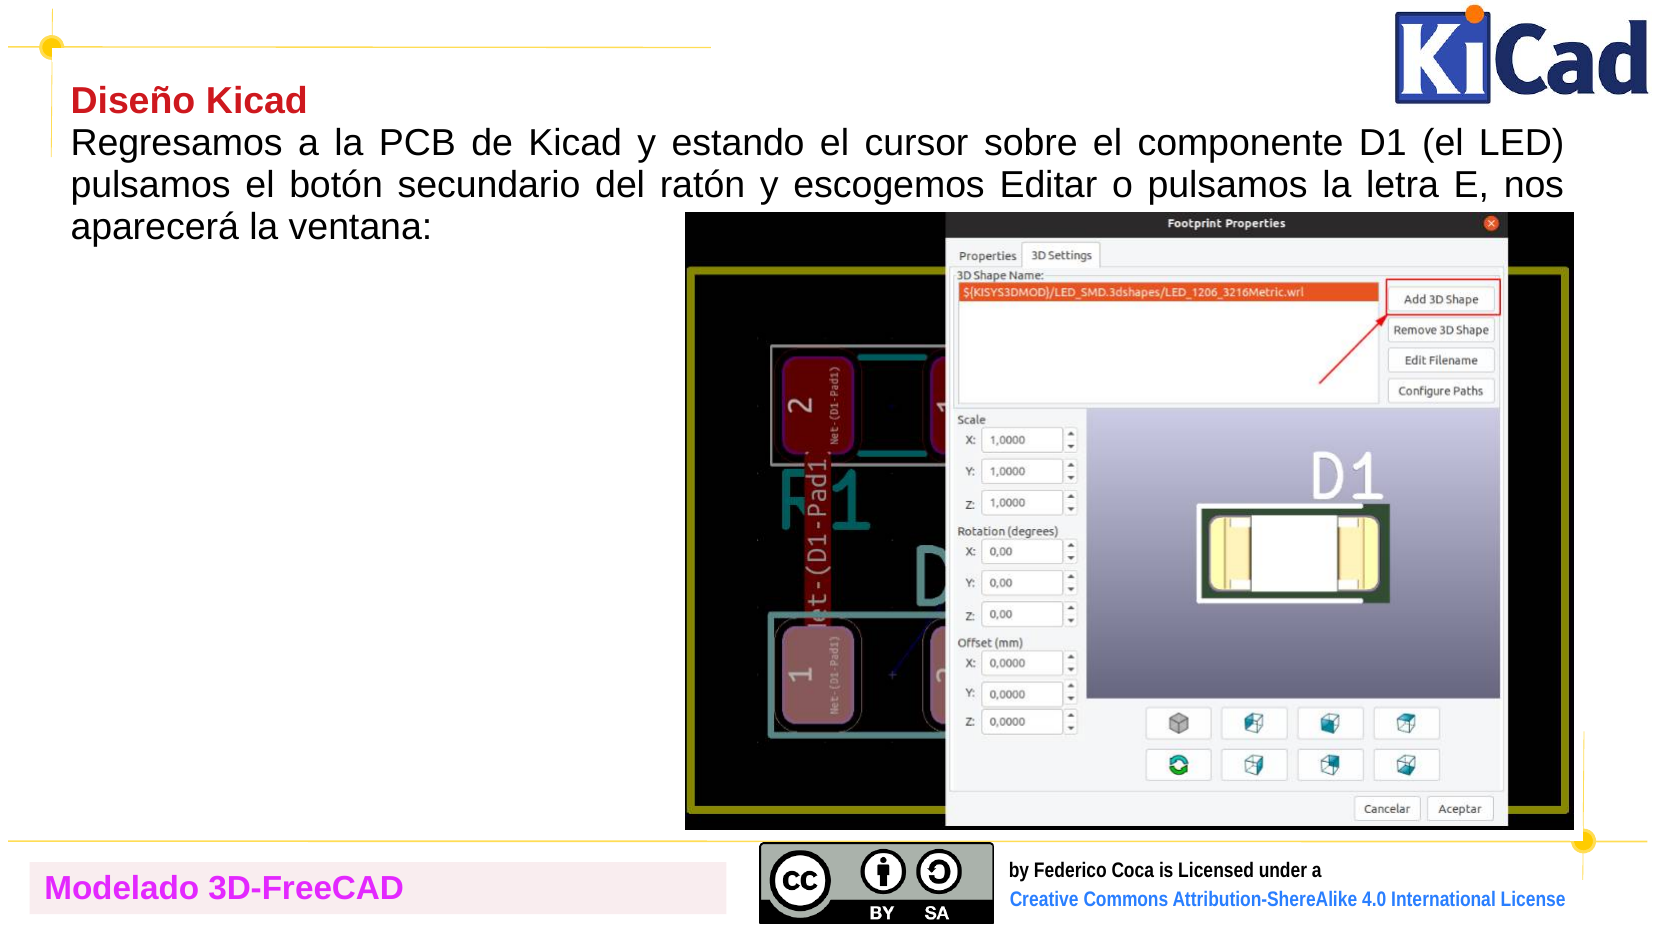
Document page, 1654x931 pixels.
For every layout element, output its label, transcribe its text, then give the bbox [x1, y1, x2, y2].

text_box Diseño Kicad Regresamos a la PCB de Kicad y estando el cursor sobre el componente D1 (el LED) pulsamos el botón secundario del ratón y escogemos Editar o pulsamos la letra E, nos aparecerá la ventana: [55, 72, 1580, 255]
picture [1389, 0, 1652, 107]
picture [685, 212, 1574, 830]
text_box Modelado 3D-FreeCAD [29, 862, 727, 915]
